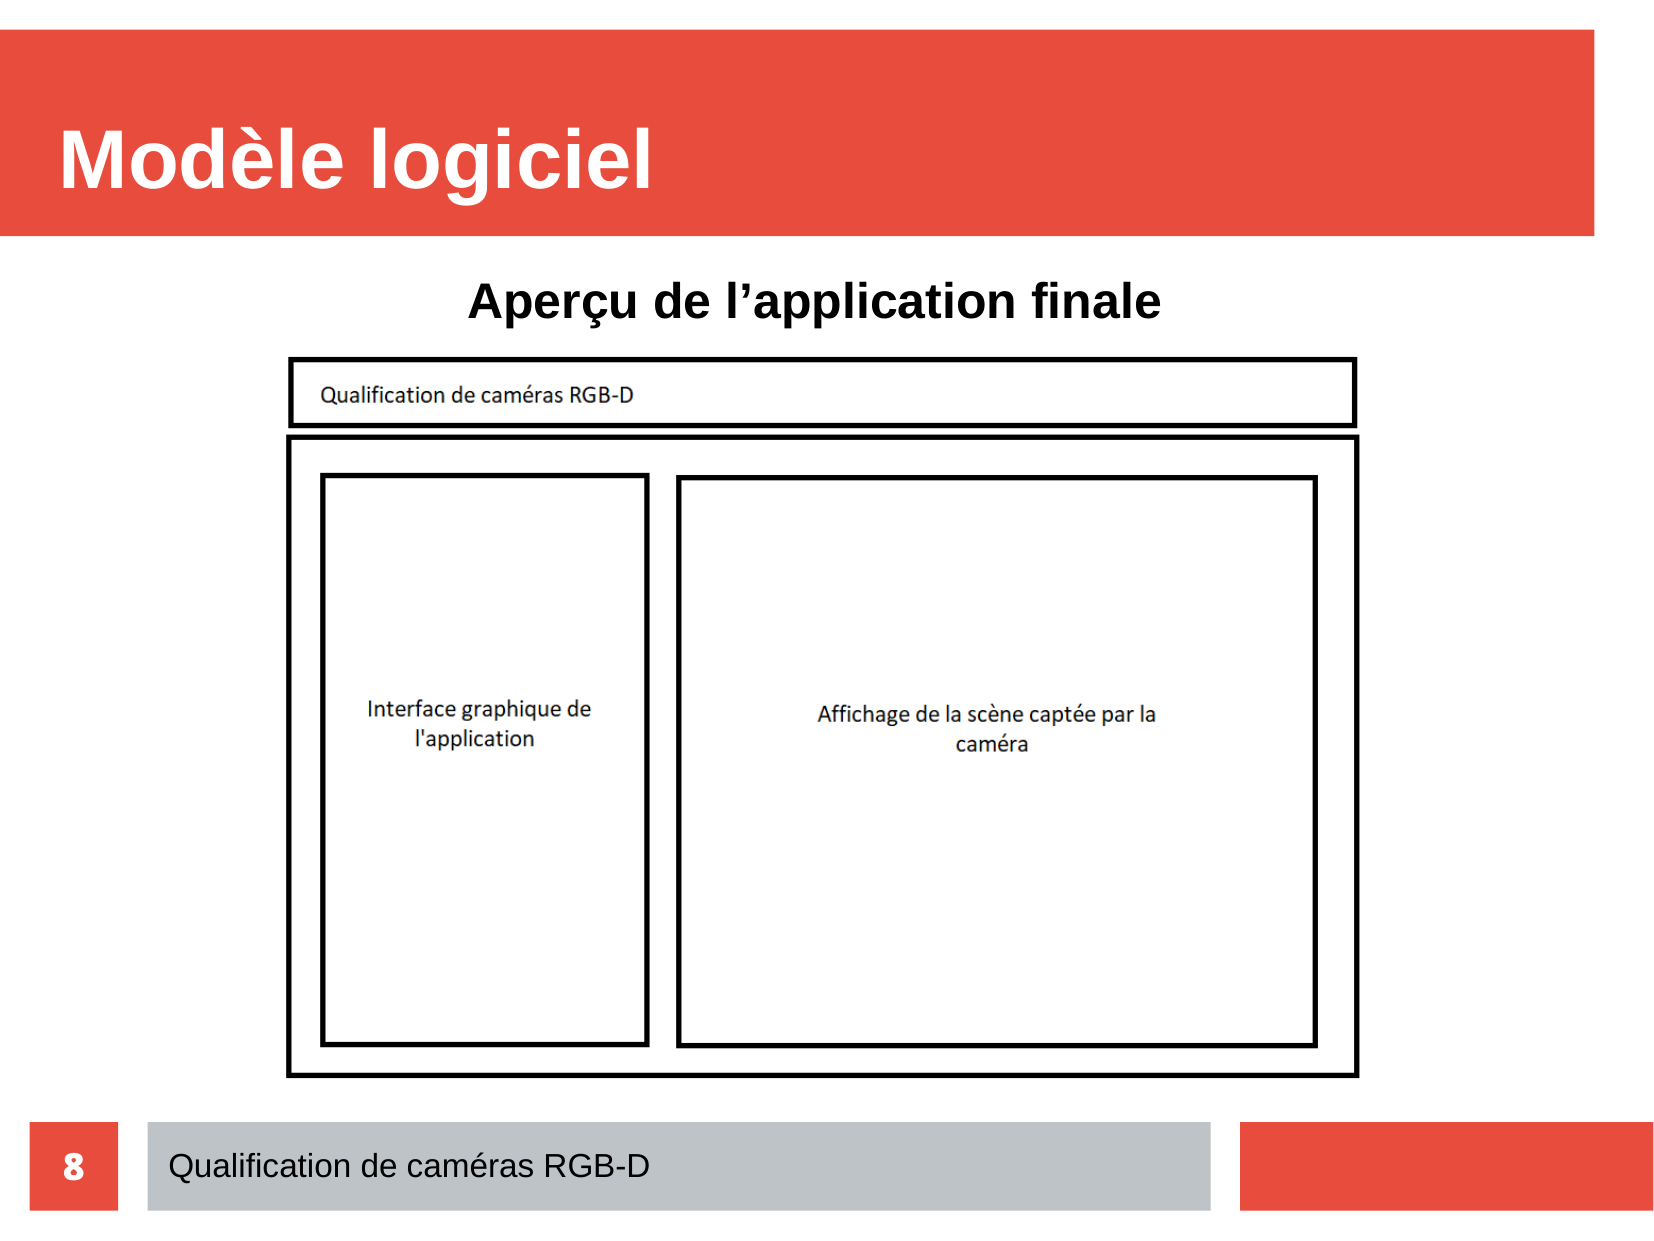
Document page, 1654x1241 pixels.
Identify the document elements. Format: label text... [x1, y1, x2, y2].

title Modèle logiciel [59, 59, 1595, 207]
picture [232, 324, 1403, 1093]
text_box Qualification de caméras RGB-D [153, 1139, 1642, 1192]
text_box Aperçu de l’application finale [366, 265, 1264, 393]
